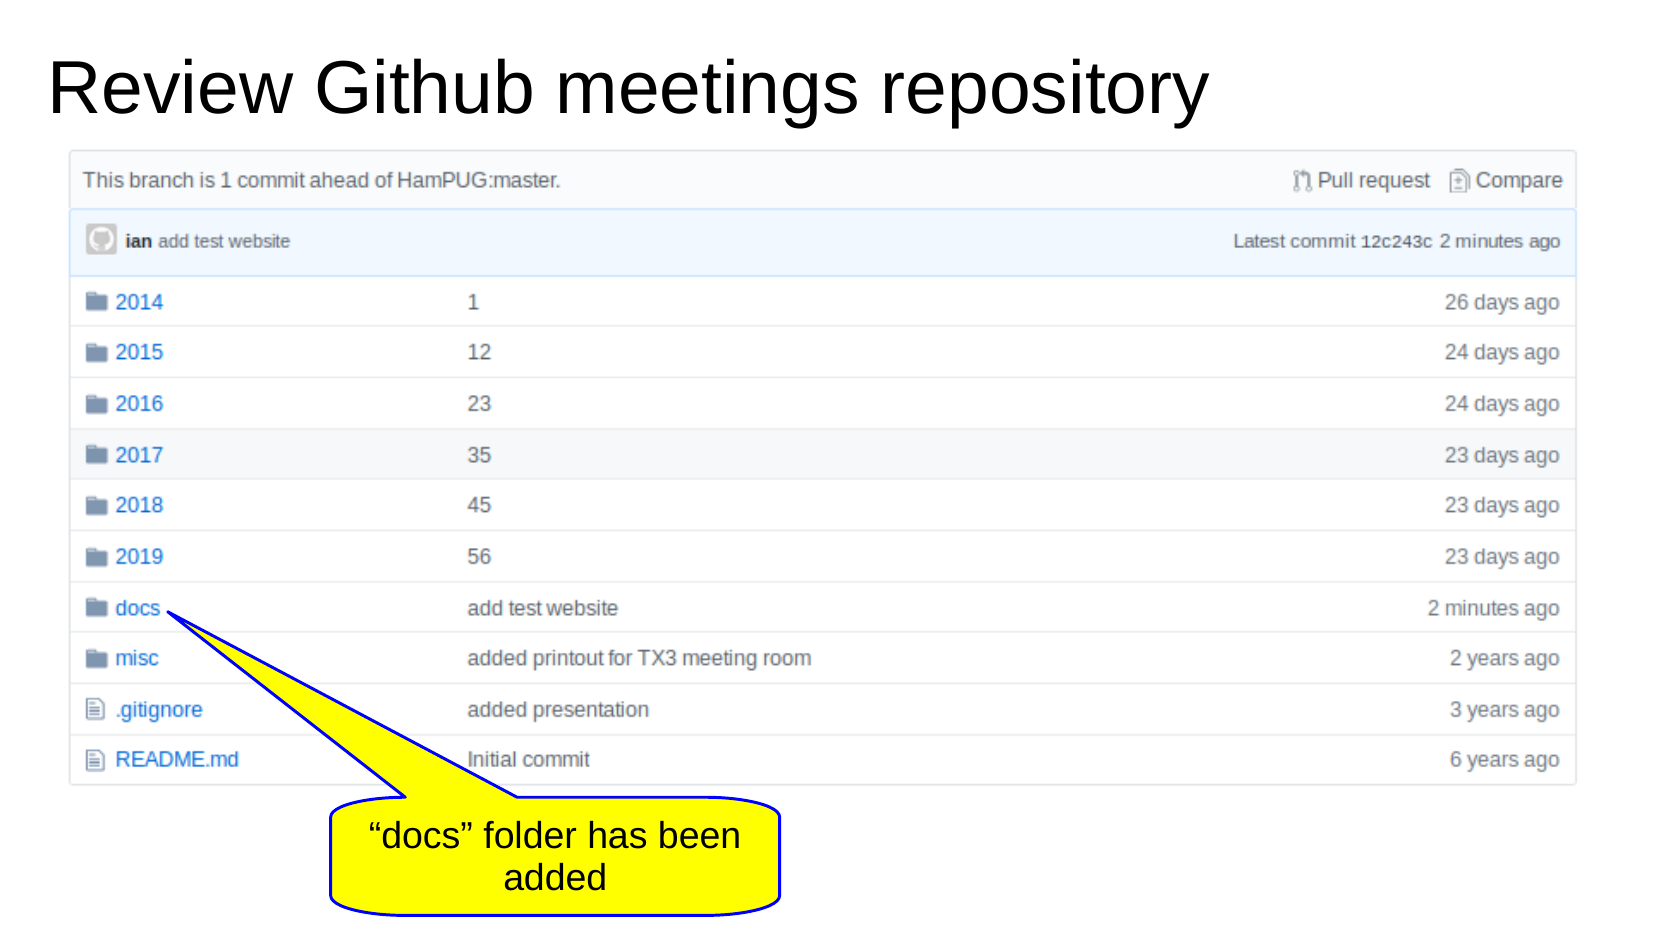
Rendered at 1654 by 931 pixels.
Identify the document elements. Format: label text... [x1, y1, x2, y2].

picture [52, 138, 1591, 798]
text_box “docs” folder has been added [167, 611, 780, 916]
title Review Github meetings repository [47, 45, 1536, 130]
